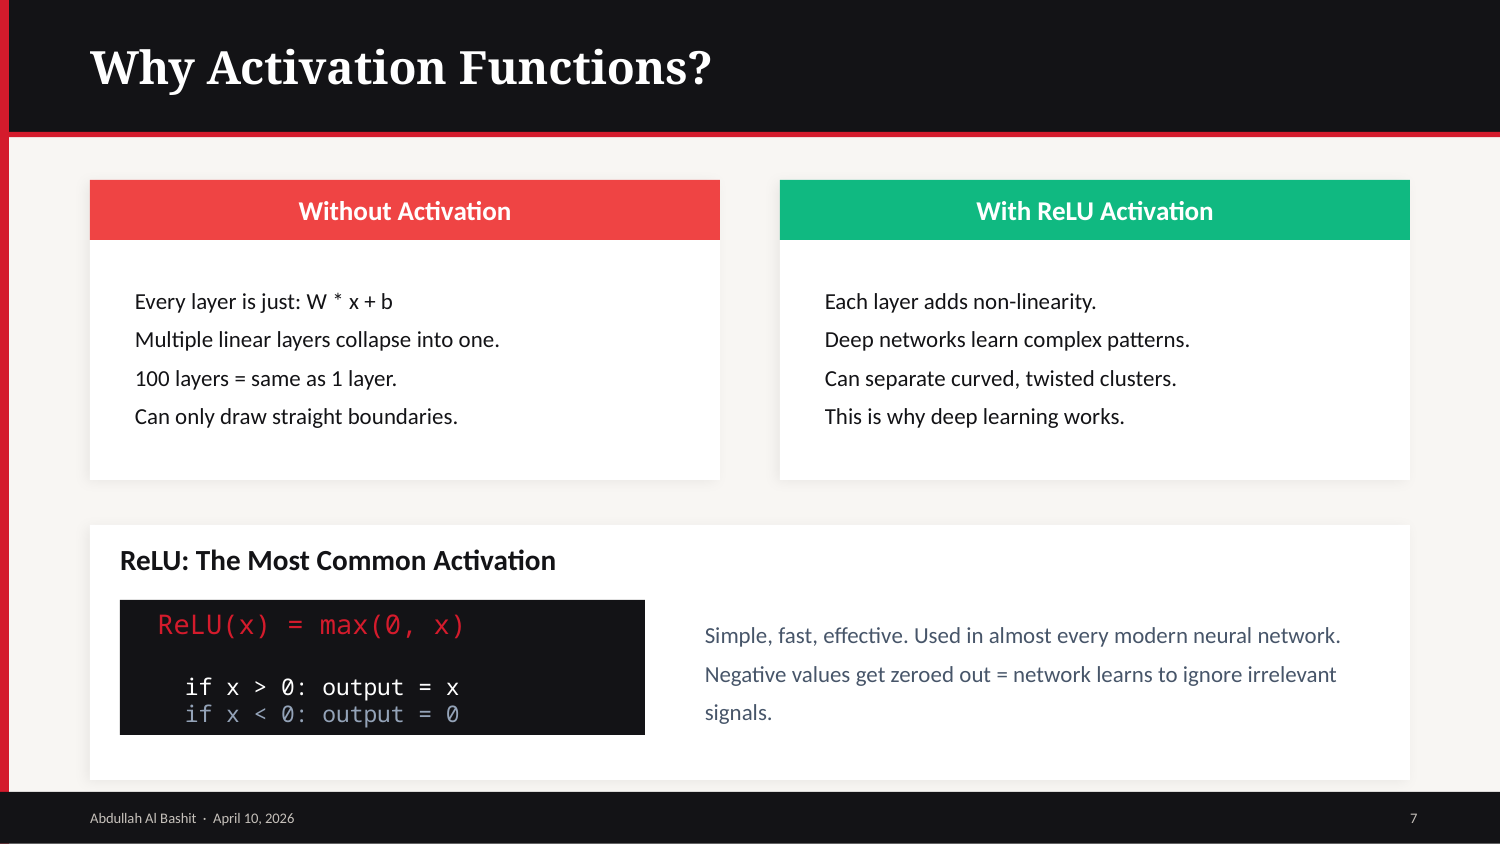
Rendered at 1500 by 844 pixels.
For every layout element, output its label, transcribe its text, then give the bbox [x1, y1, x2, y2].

text_box [0, 0, 1500, 844]
text_box Without Activation [89, 179, 720, 240]
text_box Each layer adds non-linearity. Deep networks learn complex patterns. Can separate curved, twisted clusters. This is why deep learning works. [809, 254, 1380, 450]
text_box ReLU: The Most Common Activation [119, 532, 870, 585]
text_box [779, 240, 1410, 480]
text_box [89, 524, 1410, 780]
text_box Abdullah Al Bashit · April 10, 2026 [82, 801, 968, 834]
text_box Why Activation Functions? [89, 38, 1140, 94]
text_box [89, 240, 720, 480]
text_box Every layer is just: W * x + b Multiple linear layers collapse into one. 100 layers = same as 1 layer. Can only draw straight boundaries. [119, 254, 690, 450]
text_box 7 [1402, 801, 1433, 834]
text_box ReLU(x) = max(0, x) if x > 0: output = x if x < 0: output = 0 [142, 607, 623, 728]
text_box Simple, fast, effective. Used in almost every modern neural network. Negative values get zeroed out = network learns to ignore irrelevant signals. [689, 599, 1365, 735]
text_box With ReLU Activation [779, 179, 1410, 240]
